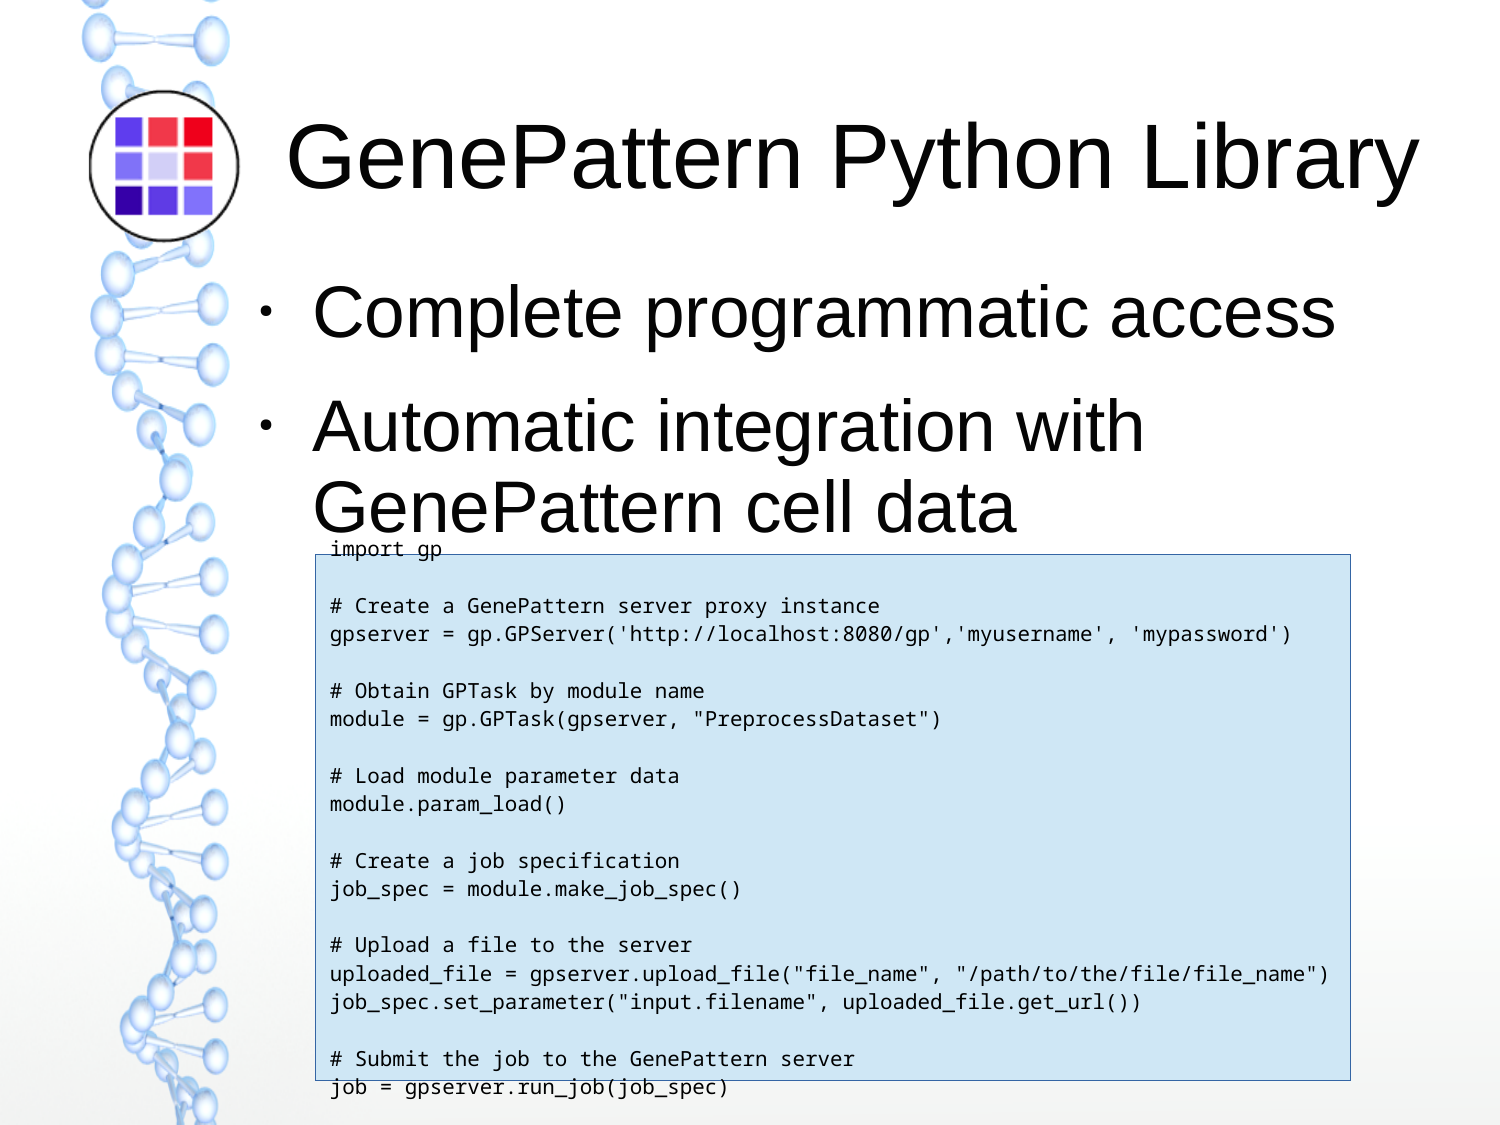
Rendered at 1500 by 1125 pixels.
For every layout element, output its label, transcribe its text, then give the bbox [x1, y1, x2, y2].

picture [0, 0, 1500, 1125]
list Complete programmatic access Automatic integration with GenePattern cell data [241, 271, 1447, 924]
text_box import gp # Create a GenePattern server proxy instance gpserver = gp.GPServer('http://localhost:8080/gp','myusername', 'mypassword') # Obtain GPTask by module name module = gp.GPTask(gpserver, "PreprocessDataset") # Load module parameter data module.param_load() # Create a job specification job_spec = module.make_job_spec() # Upload a file to the server uploaded_file = gpserver.upload_file("file_name", "/path/to/the/file/file_name") job_spec.set_parameter("input.filename", uploaded_file.get_url()) # Submit the job to the GenePattern server job = gpserver.run_job(job_spec) [315, 554, 1351, 1081]
title GenePattern Python Library [285, 36, 1426, 271]
